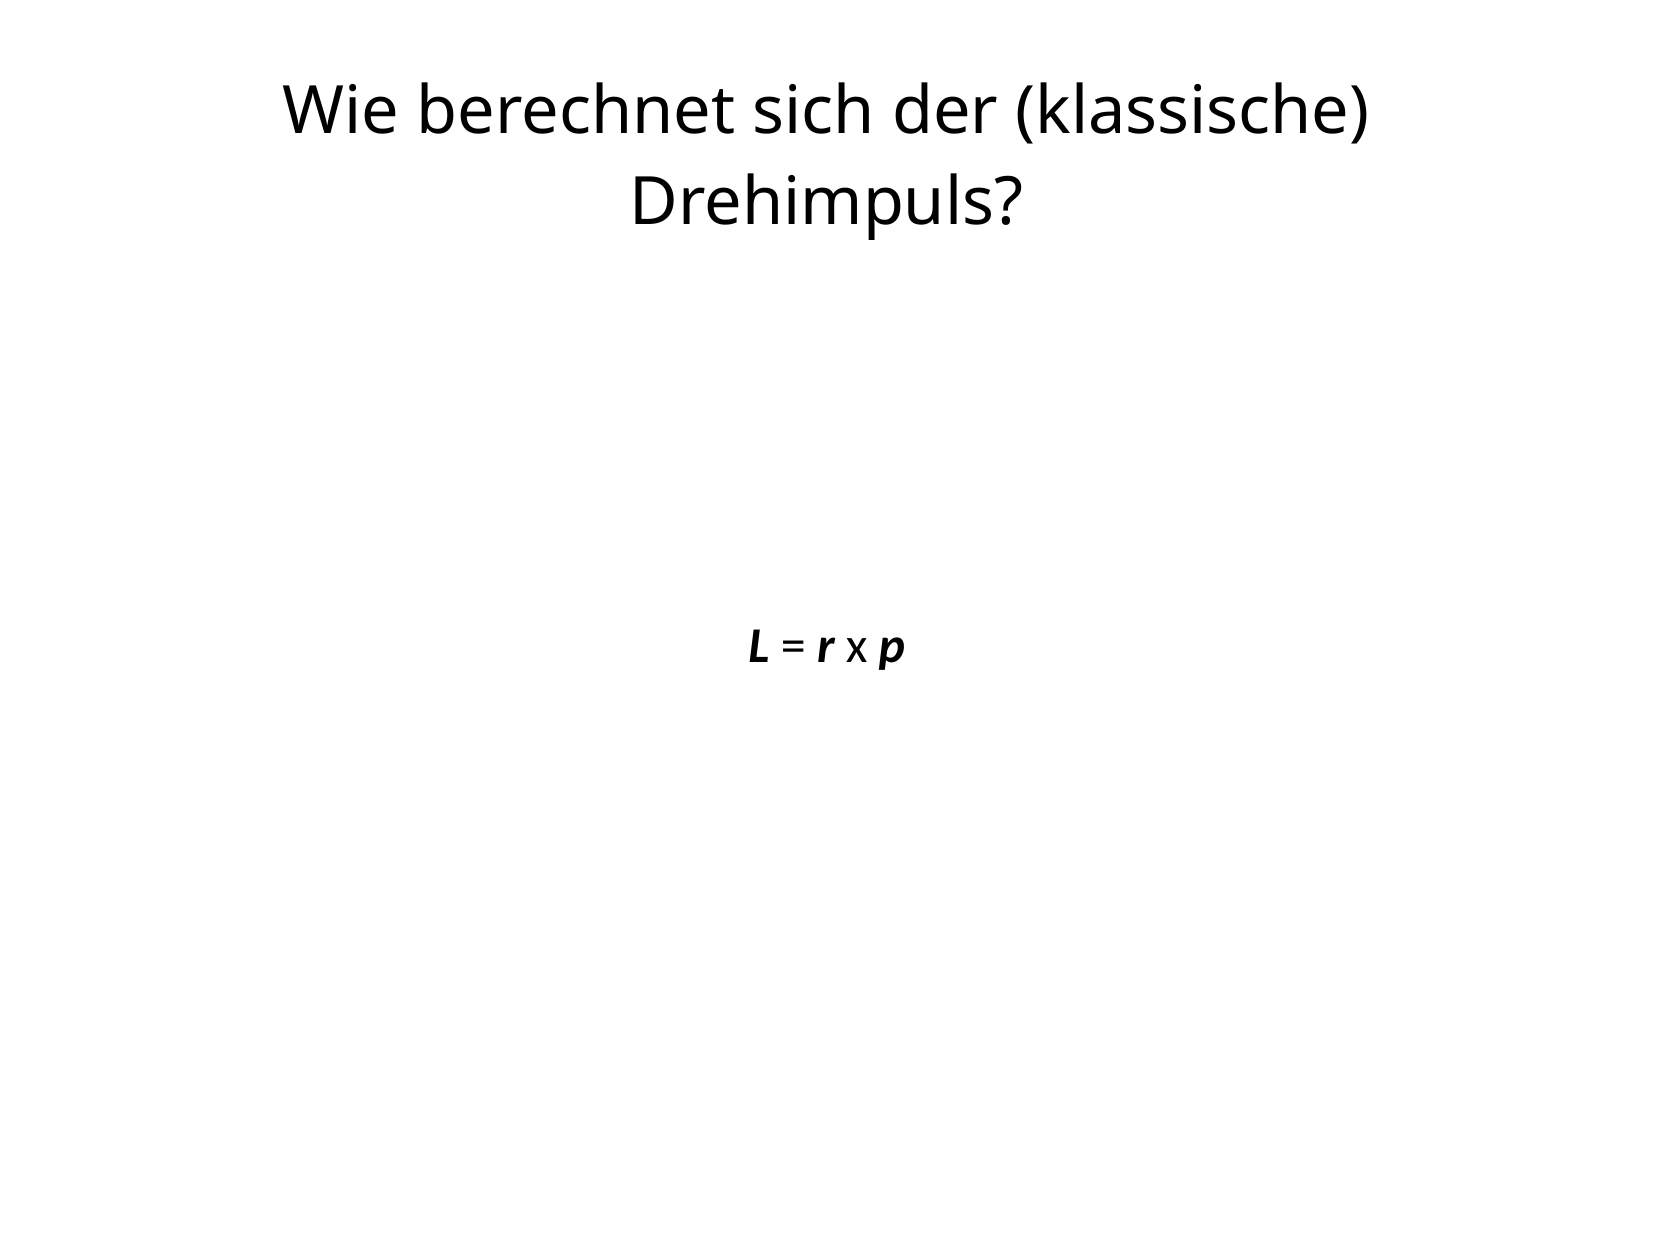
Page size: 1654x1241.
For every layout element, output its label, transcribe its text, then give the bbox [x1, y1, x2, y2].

subtitle L = r x p [82, 290, 1571, 1010]
title Wie berechnet sich der (klassische) Drehimpuls? [82, 49, 1571, 257]
